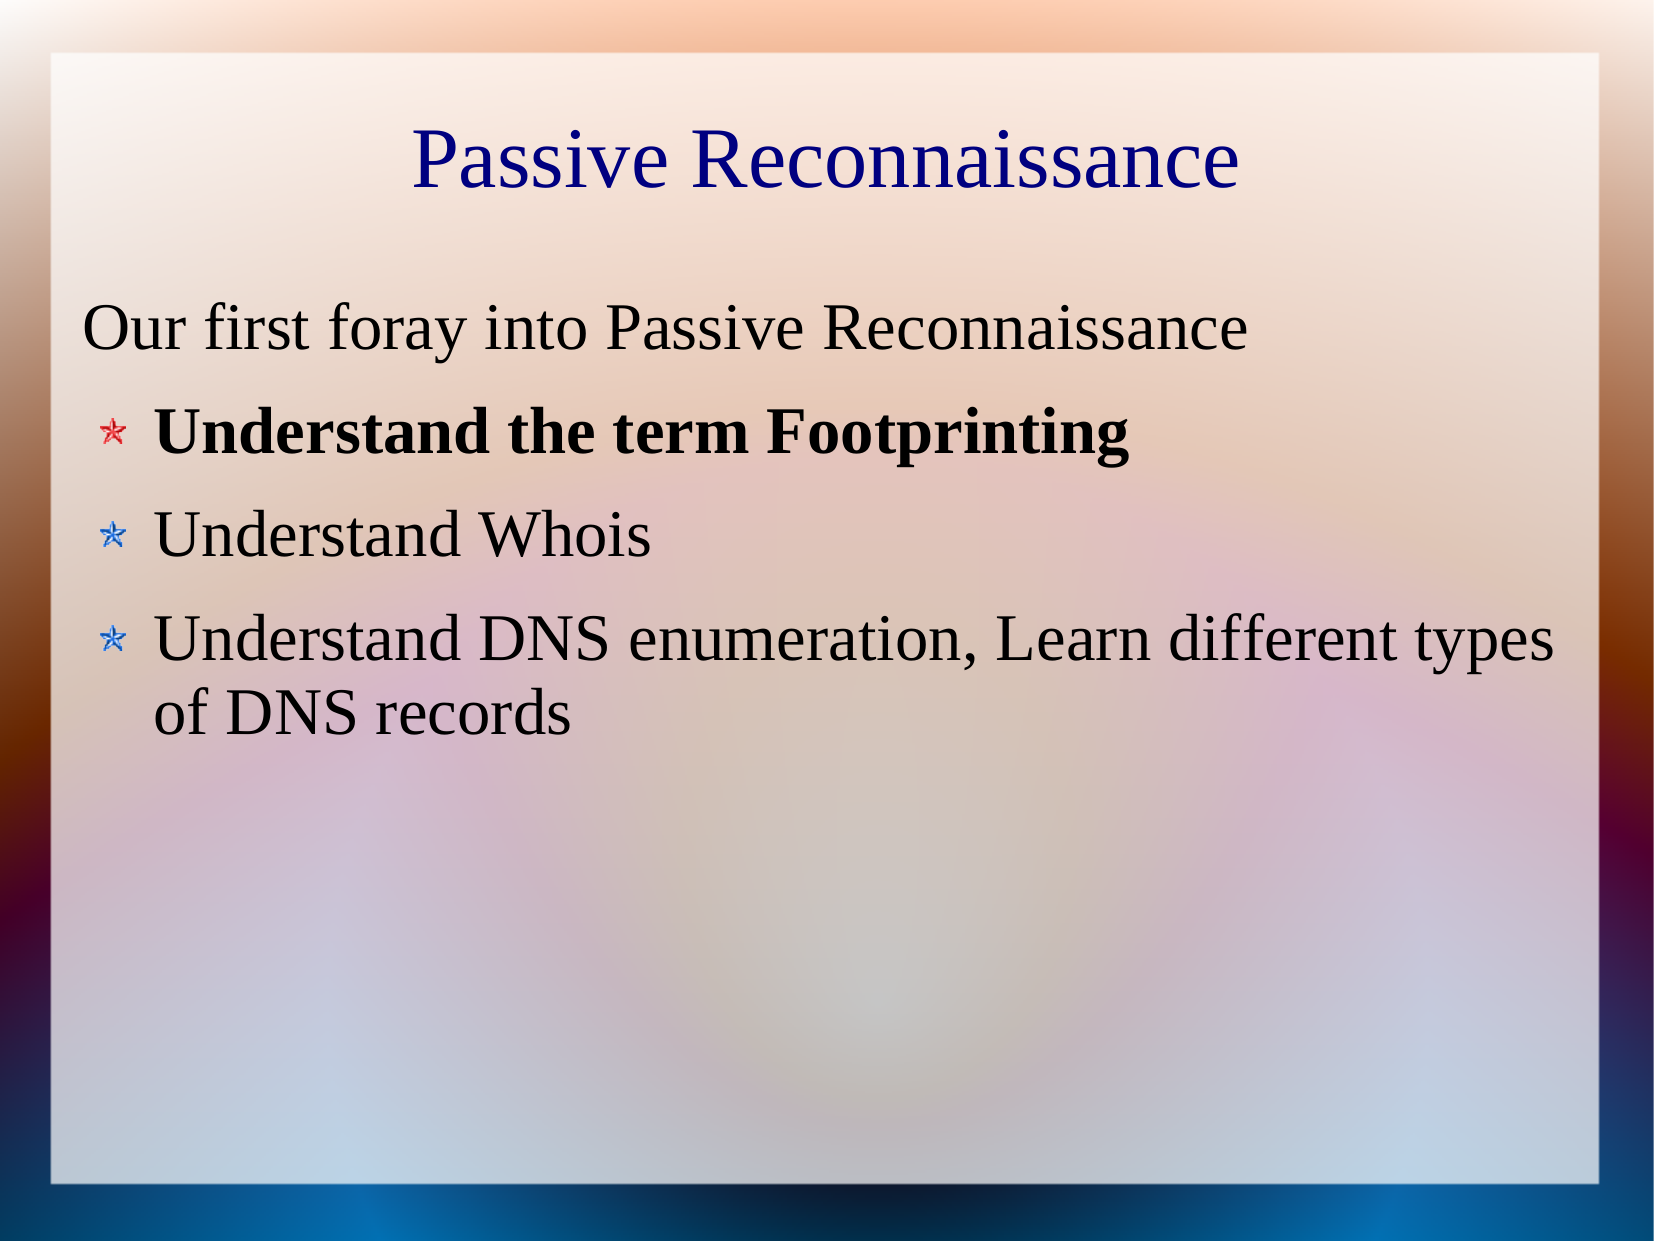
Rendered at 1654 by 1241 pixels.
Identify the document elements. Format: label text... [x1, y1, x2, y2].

title Passive Reconnaissance [82, 55, 1571, 263]
picture [0, 0, 1654, 1241]
list Our first foray into Passive Reconnaissance Understand the term Footprinting Understand Whois Understand DNS enumeration, Learn different types of DNS records [82, 290, 1571, 1072]
